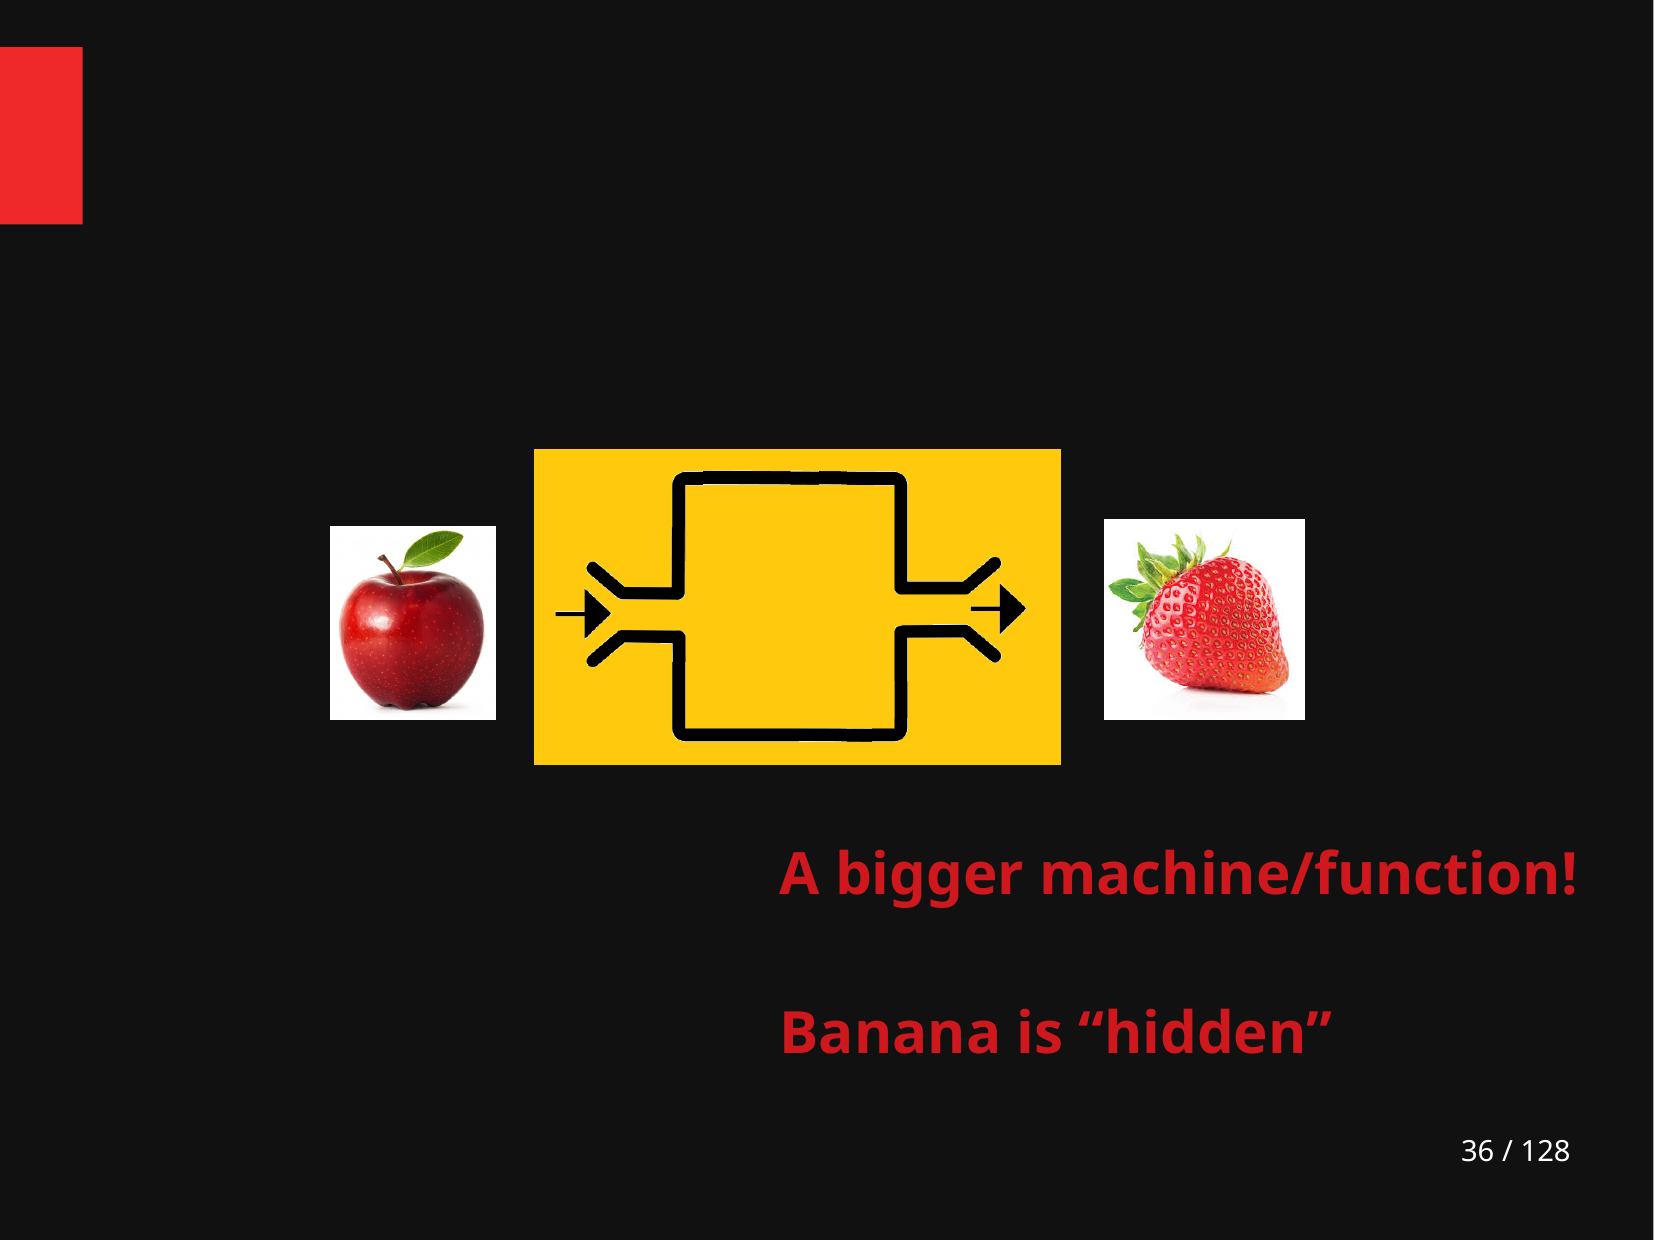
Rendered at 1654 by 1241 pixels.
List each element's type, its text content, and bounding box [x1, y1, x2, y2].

picture [534, 449, 1061, 766]
picture [330, 526, 496, 721]
picture [1104, 519, 1306, 721]
text_box A bigger machine/function! Banana is “hidden” [765, 825, 1606, 1215]
